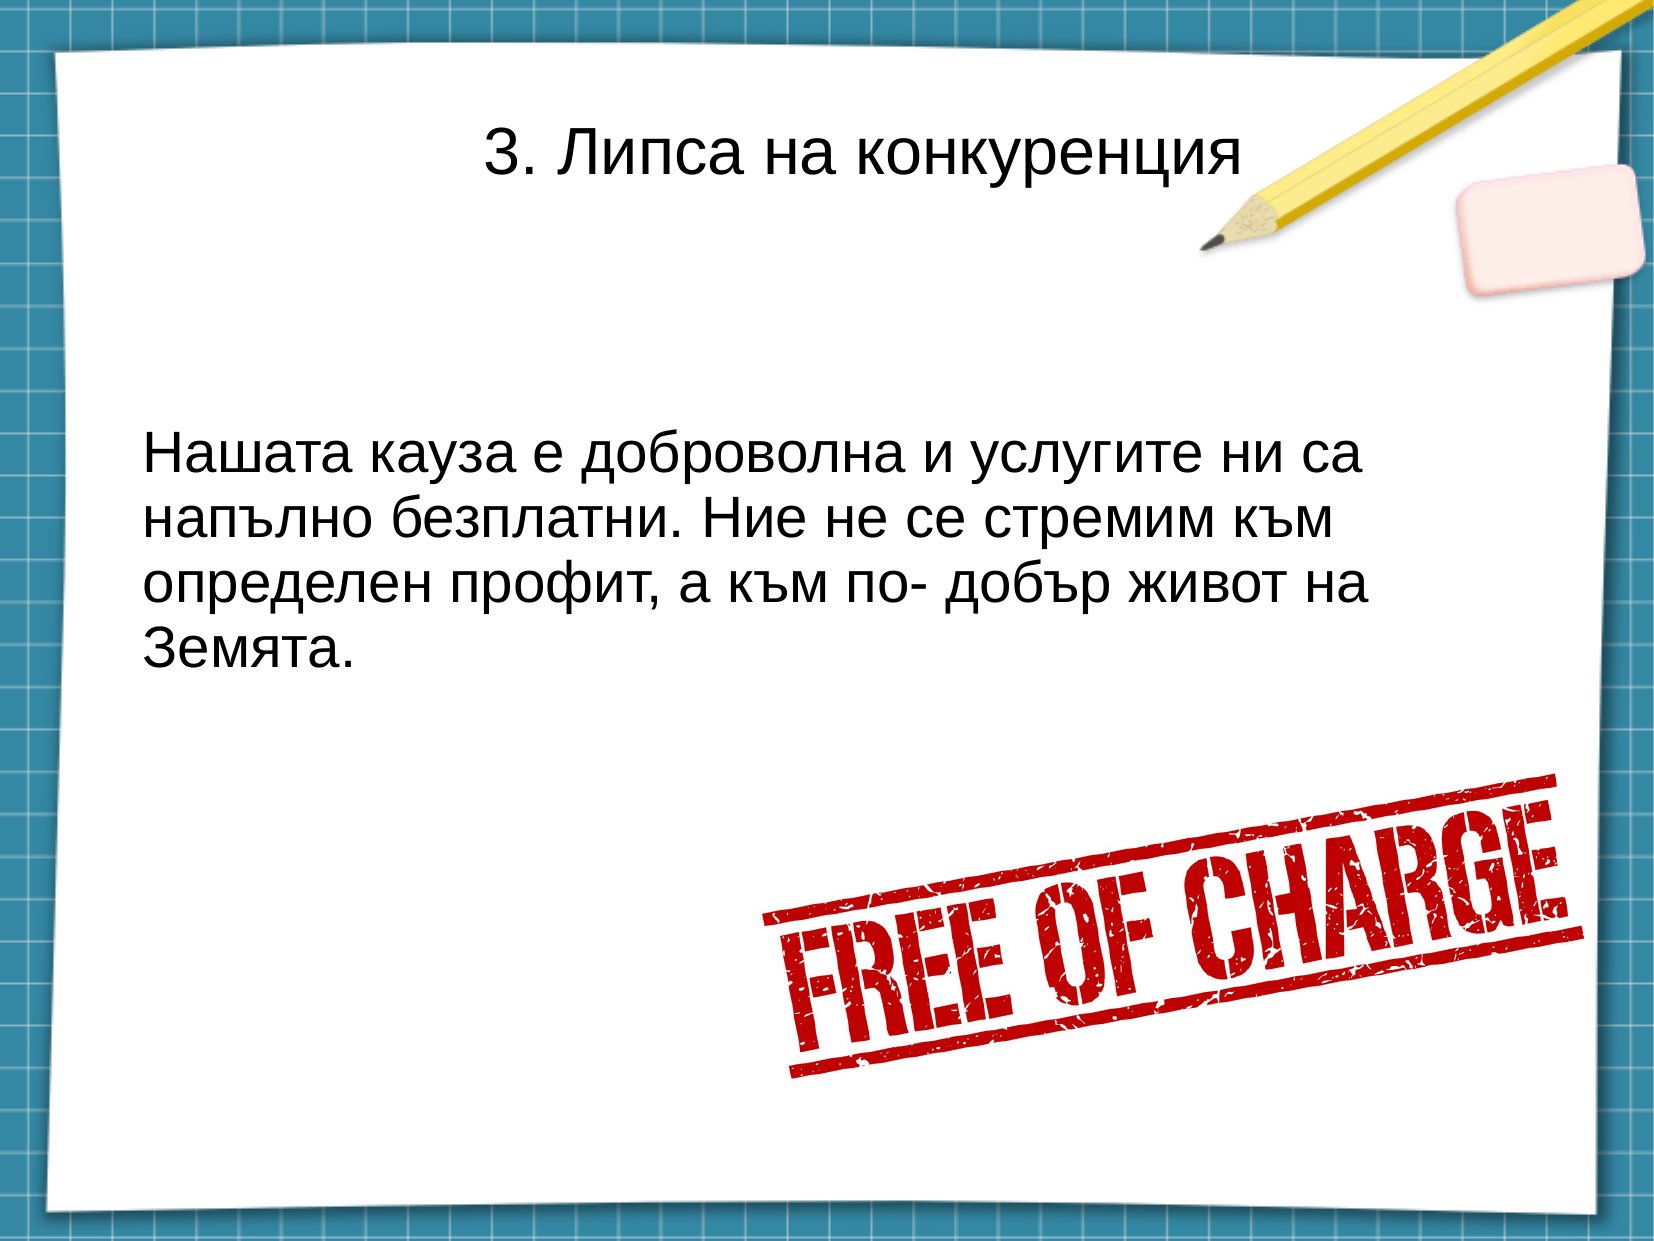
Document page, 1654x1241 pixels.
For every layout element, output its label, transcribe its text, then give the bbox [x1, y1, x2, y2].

list Нашата кауза е доброволна и услугите ни са напълно безплатни. Ние не се стремим към определен профит, а към по- добър живот на Земята. [71, 420, 1561, 1140]
title 3. Липса на конкуренция [120, 47, 1609, 256]
picture [0, 0, 1654, 1241]
